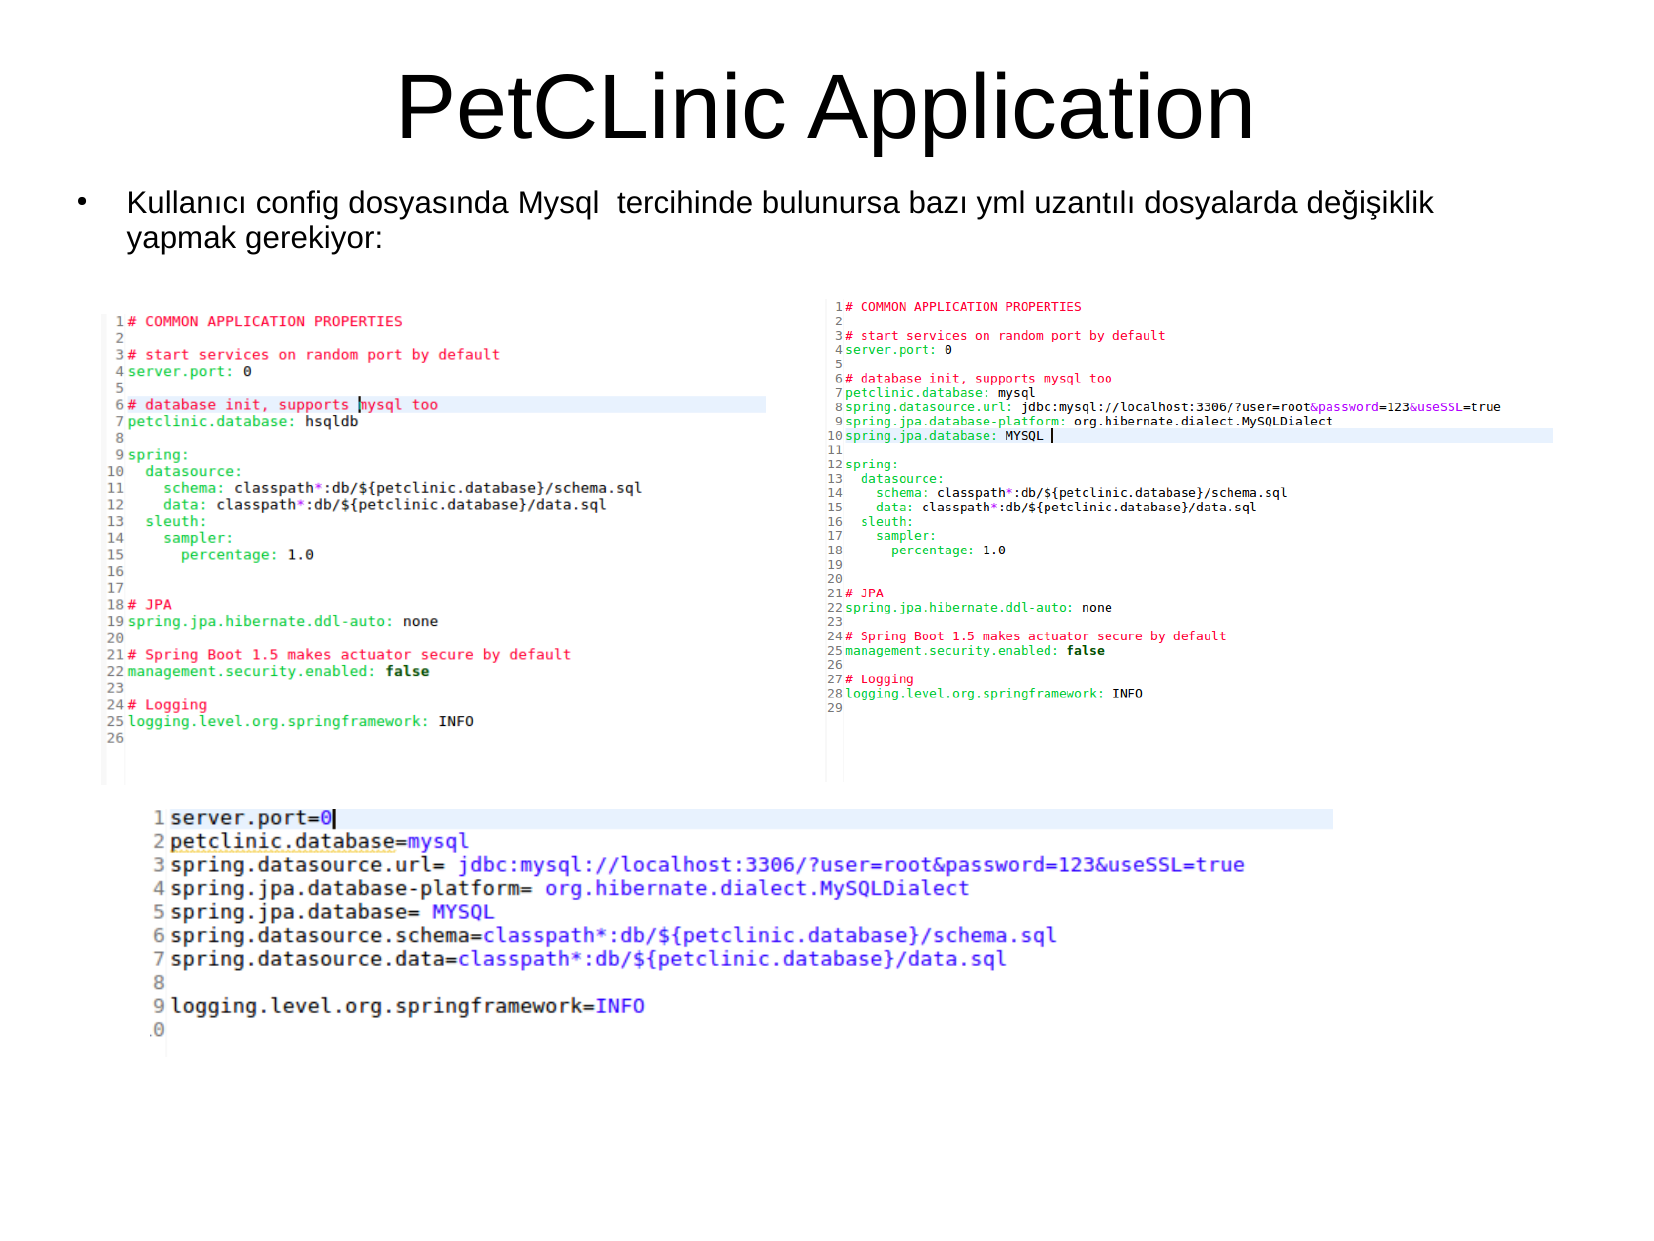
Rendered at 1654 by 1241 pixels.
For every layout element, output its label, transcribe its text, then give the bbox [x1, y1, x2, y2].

picture [101, 314, 766, 785]
title PetCLinic Application [82, 49, 1571, 166]
picture [150, 809, 1333, 1057]
list Kullanıcı config dosyasında Mysql tercihinde bulunursa bazı yml uzantılı dosyalarda değişiklik yapmak gerekiyor: [60, 185, 1548, 256]
picture [825, 299, 1553, 782]
